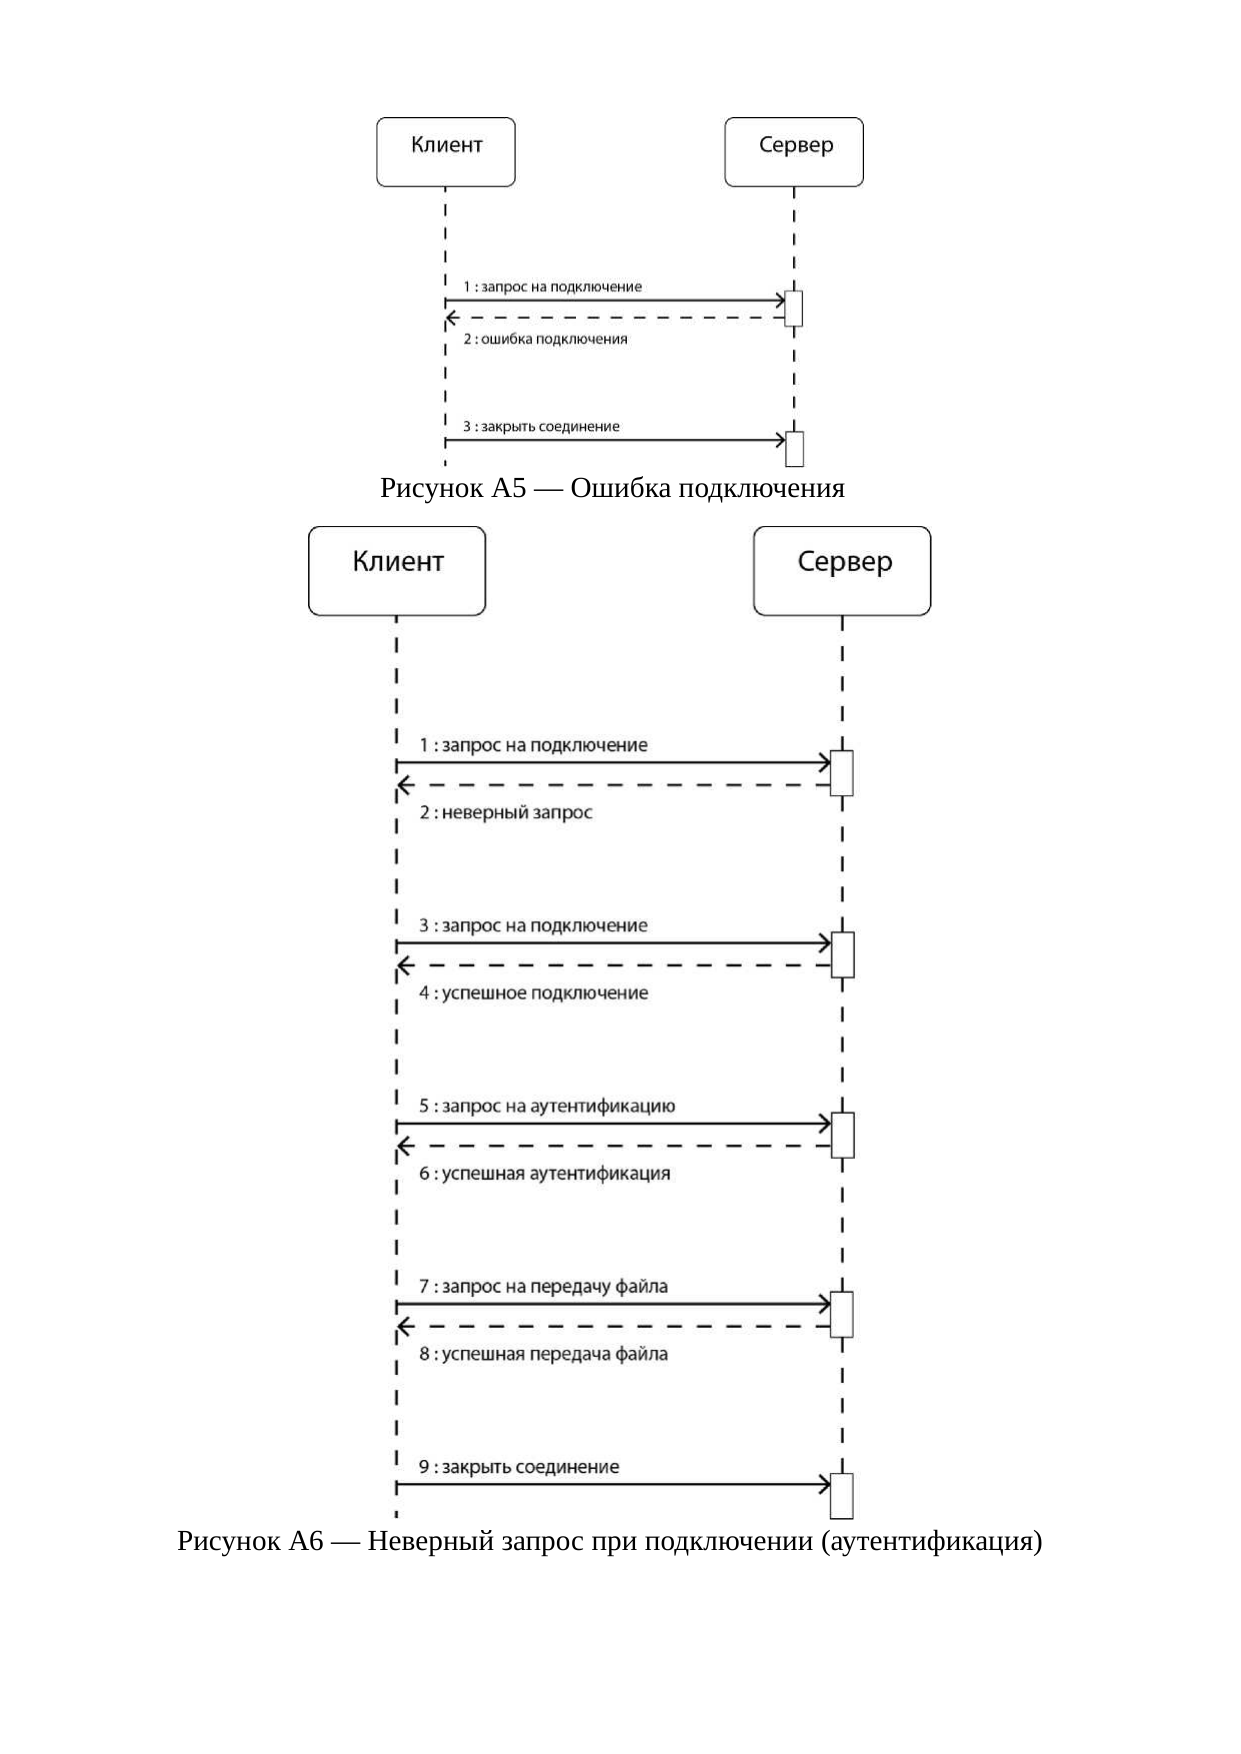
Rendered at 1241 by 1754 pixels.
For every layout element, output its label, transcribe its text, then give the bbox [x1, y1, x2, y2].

text_box Рисунок А5 — Ошибка подключения [380, 468, 860, 503]
picture [376, 117, 864, 469]
text_box Рисунок А6 — Неверный запрос при подключении (аутентификация) [177, 1521, 1062, 1556]
picture [308, 526, 932, 1521]
